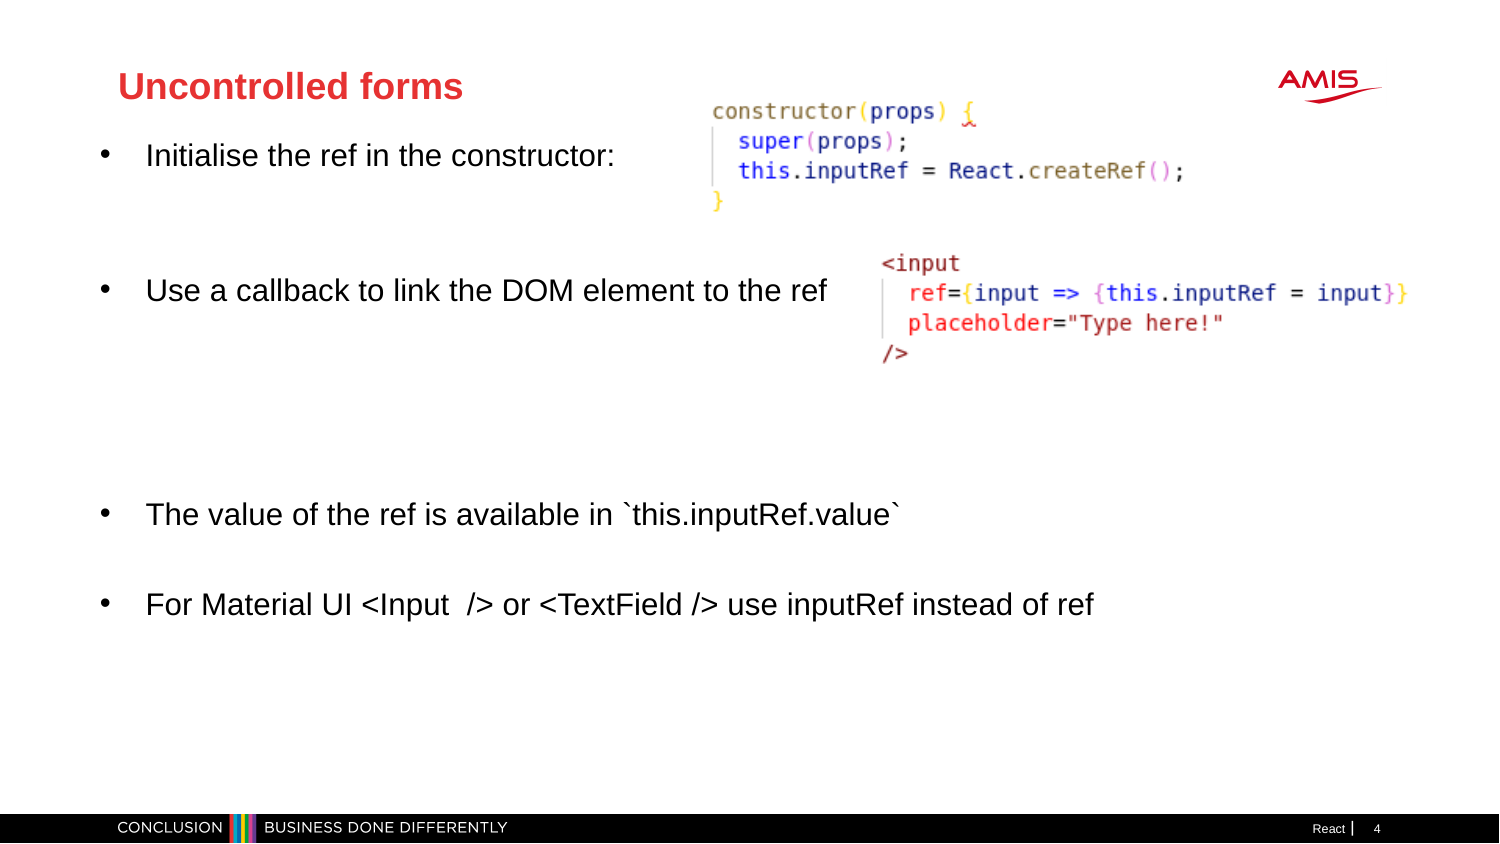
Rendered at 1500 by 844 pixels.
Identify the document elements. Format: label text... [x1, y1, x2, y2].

text_box Uncontrolled forms [118, 47, 1204, 82]
text_box React [814, 820, 1346, 838]
text_box <number> [1358, 820, 1381, 838]
picture [690, 58, 1425, 375]
picture [239, 814, 1499, 843]
picture [0, 814, 236, 843]
text_box Initialise the ref in the constructor: Use a callback to link the DOM element to the ref The value of the ref is available in `this.inputRef.value` For Material UI <Input /> or <TextField /> use inputRef instead of ref [98, 82, 1185, 720]
